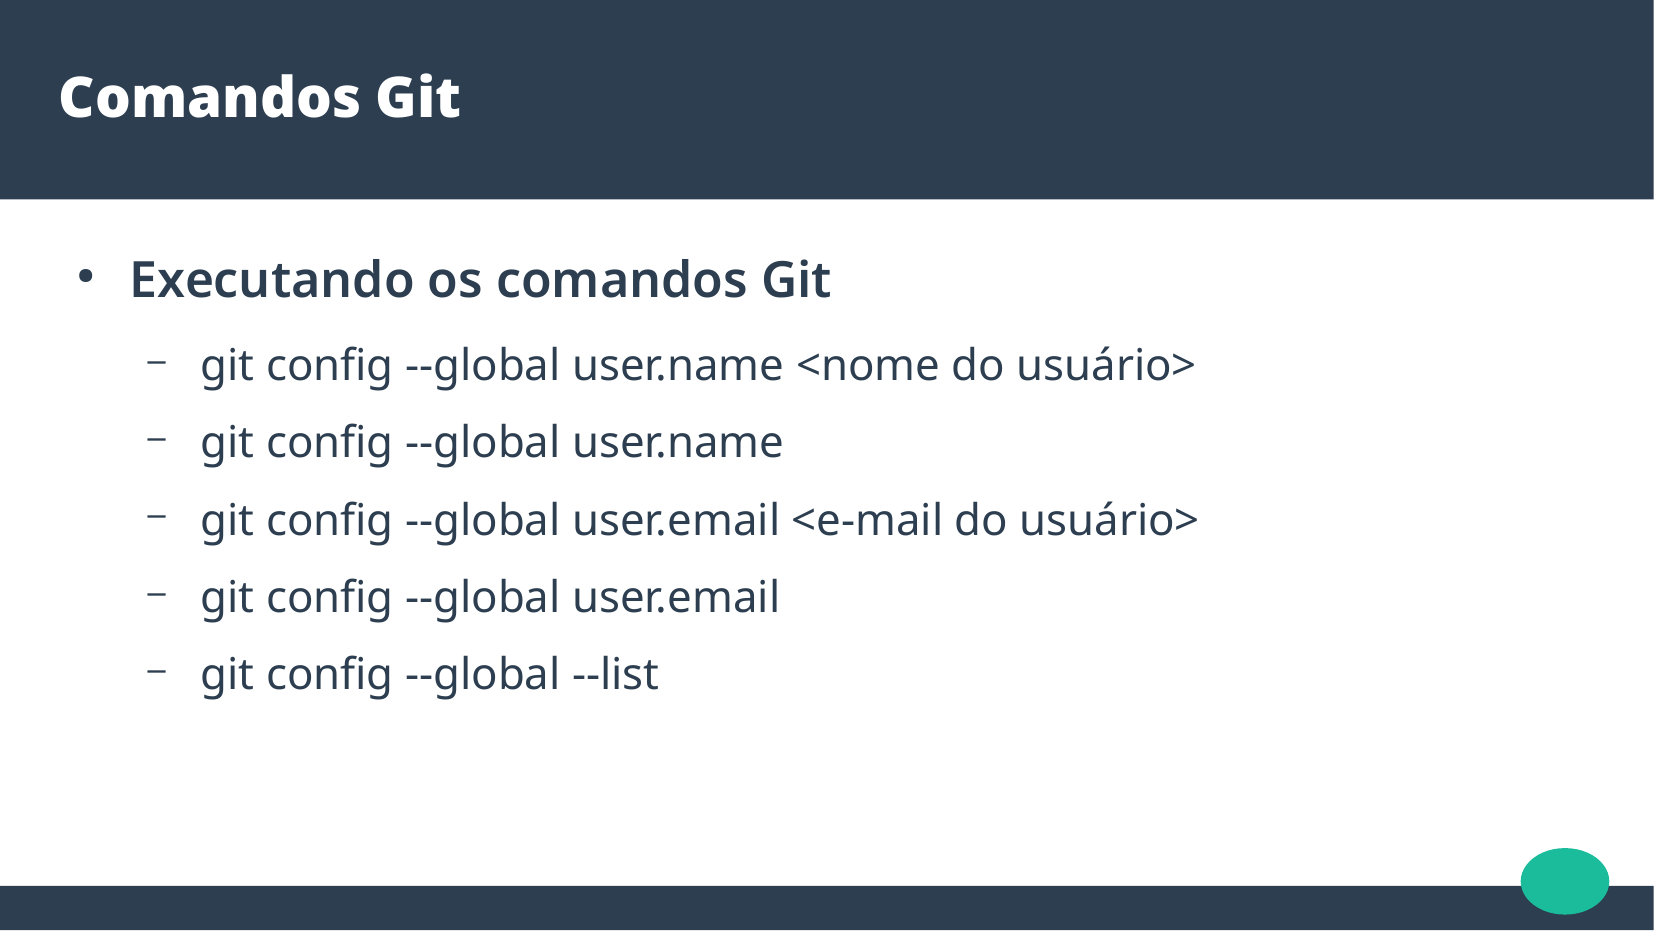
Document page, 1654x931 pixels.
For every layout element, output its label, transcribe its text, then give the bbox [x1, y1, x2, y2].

list Executando os comandos Git git config --global user.name <nome do usuário> git config --global user.name git config --global user.email <e-mail do usuário> git config --global user.email git config --global --list [59, 243, 1595, 864]
title Comandos Git [59, 37, 1595, 156]
